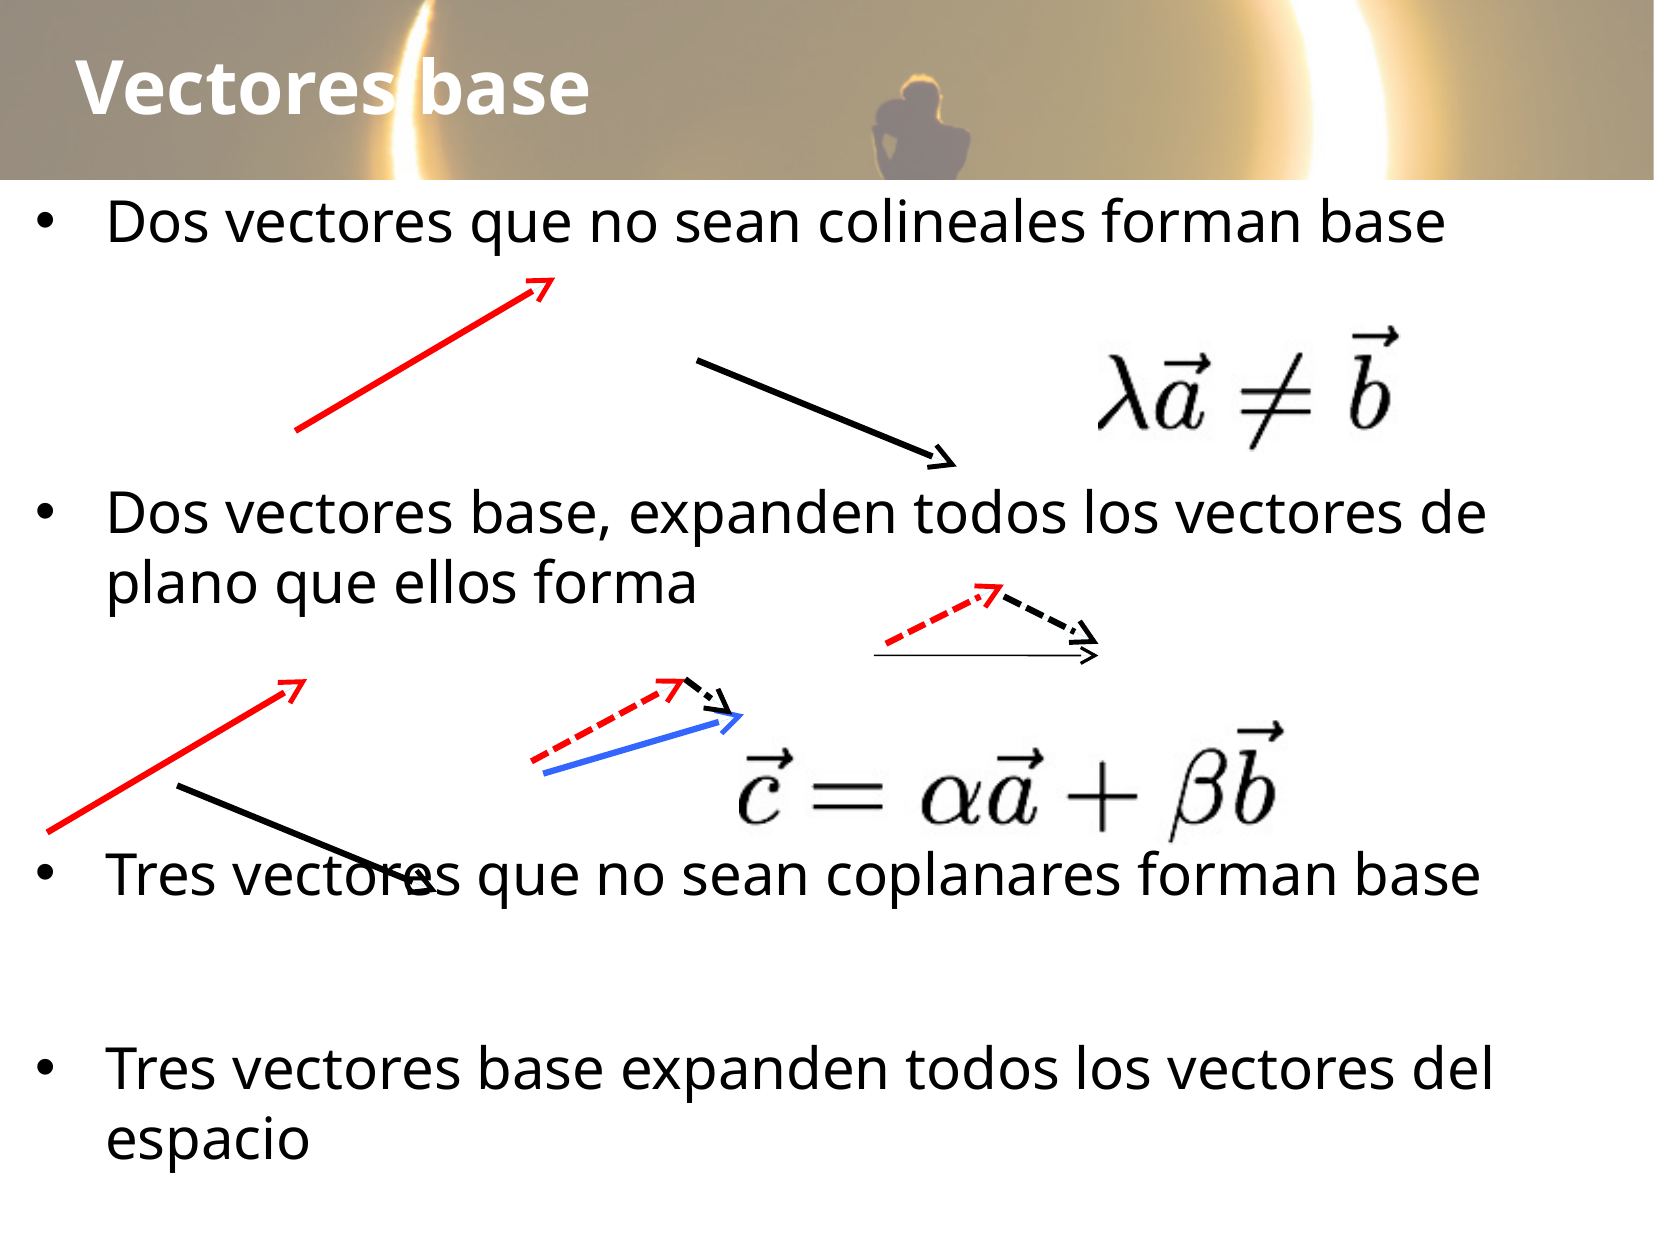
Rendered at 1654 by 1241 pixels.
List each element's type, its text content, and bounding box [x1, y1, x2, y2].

picture [739, 719, 1288, 845]
text_box [47, 679, 308, 833]
text_box [177, 785, 438, 892]
text_box [531, 678, 733, 762]
picture [1098, 324, 1401, 452]
text_box [1003, 596, 1099, 644]
text_box [295, 277, 556, 431]
list Dos vectores que no sean colineales forman base Dos vectores base, expanden todos los vectores de plano que ellos forma Tres vectores que no sean coplanares forman base Tres vectores base expanden todos los vectores del espacio [35, 183, 1619, 1176]
text_box [543, 714, 744, 774]
picture [0, 0, 1654, 180]
text_box [696, 360, 957, 467]
title Vectores base [75, 19, 1563, 150]
text_box [885, 584, 1004, 644]
